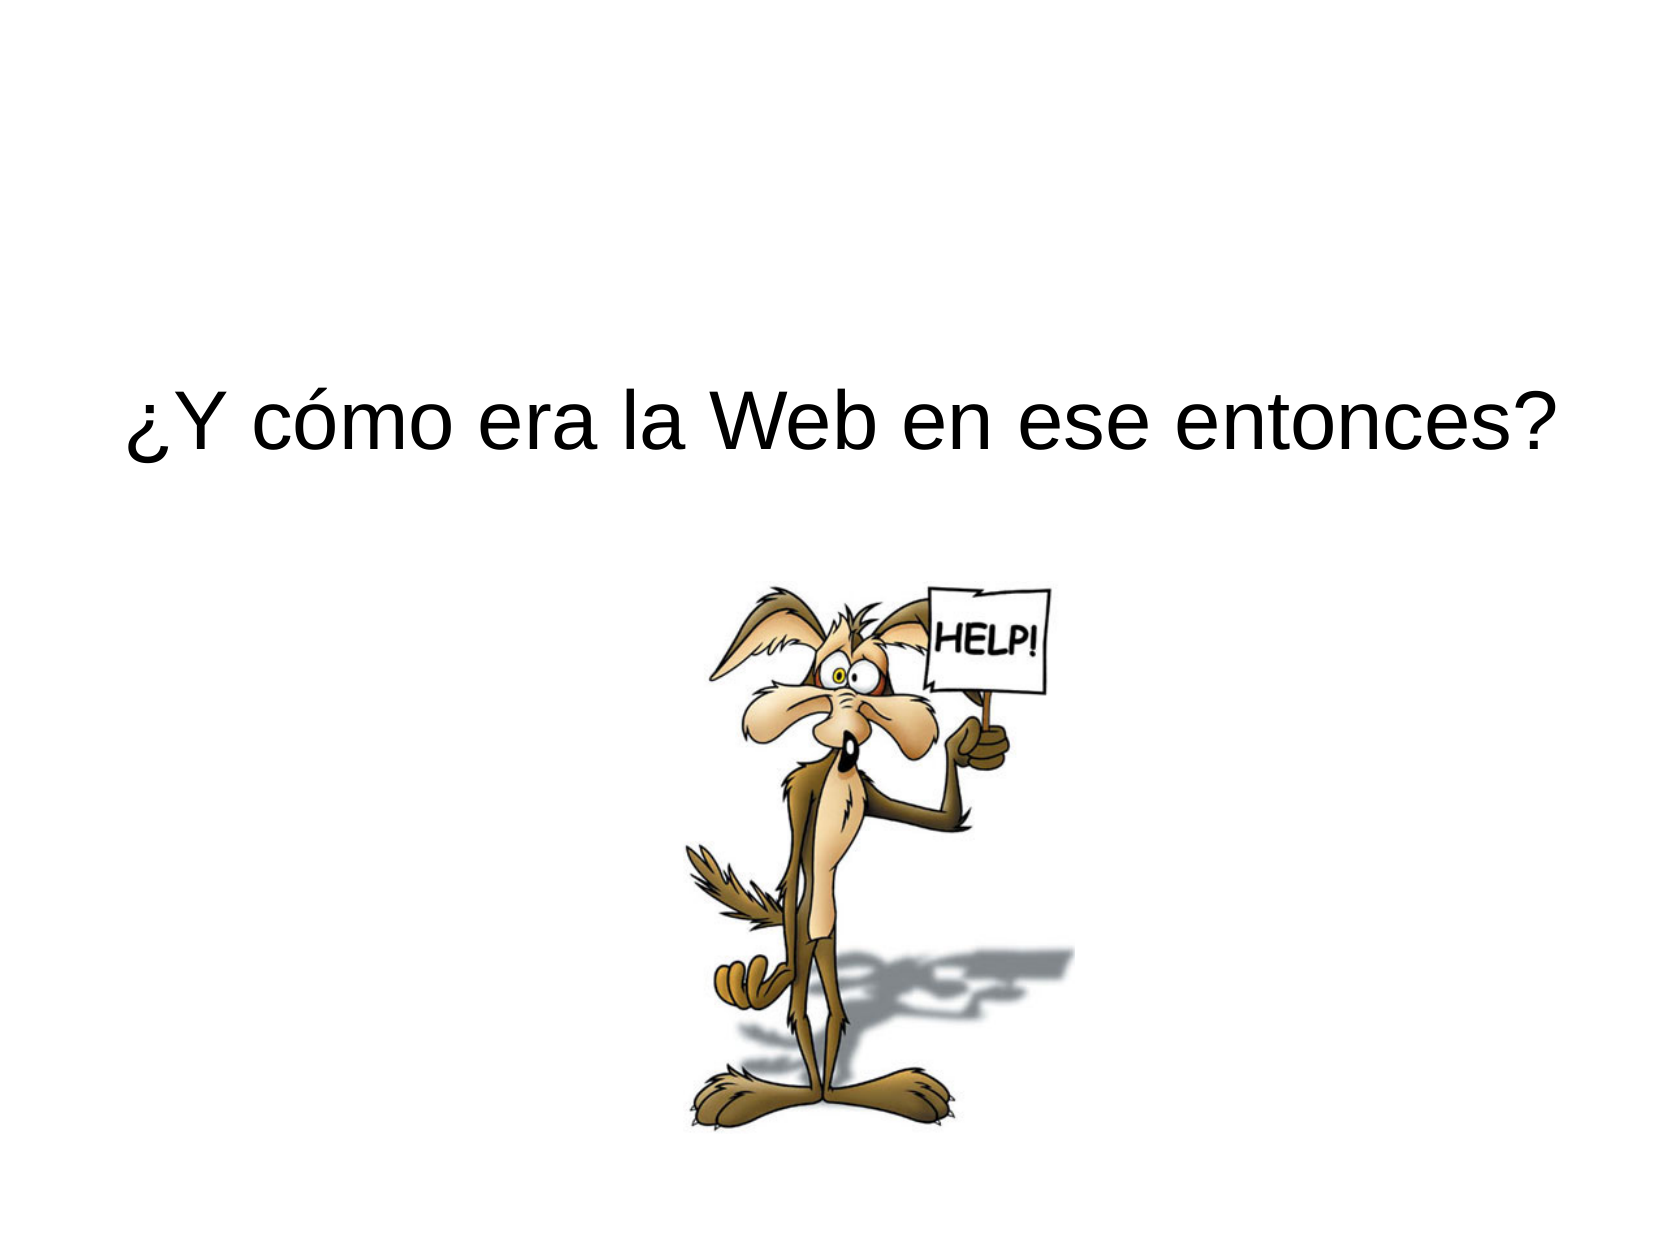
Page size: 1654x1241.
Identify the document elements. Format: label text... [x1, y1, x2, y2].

subtitle ¿Y cómo era la Web en ese entonces? [23, 43, 1630, 798]
picture [673, 581, 1075, 1134]
